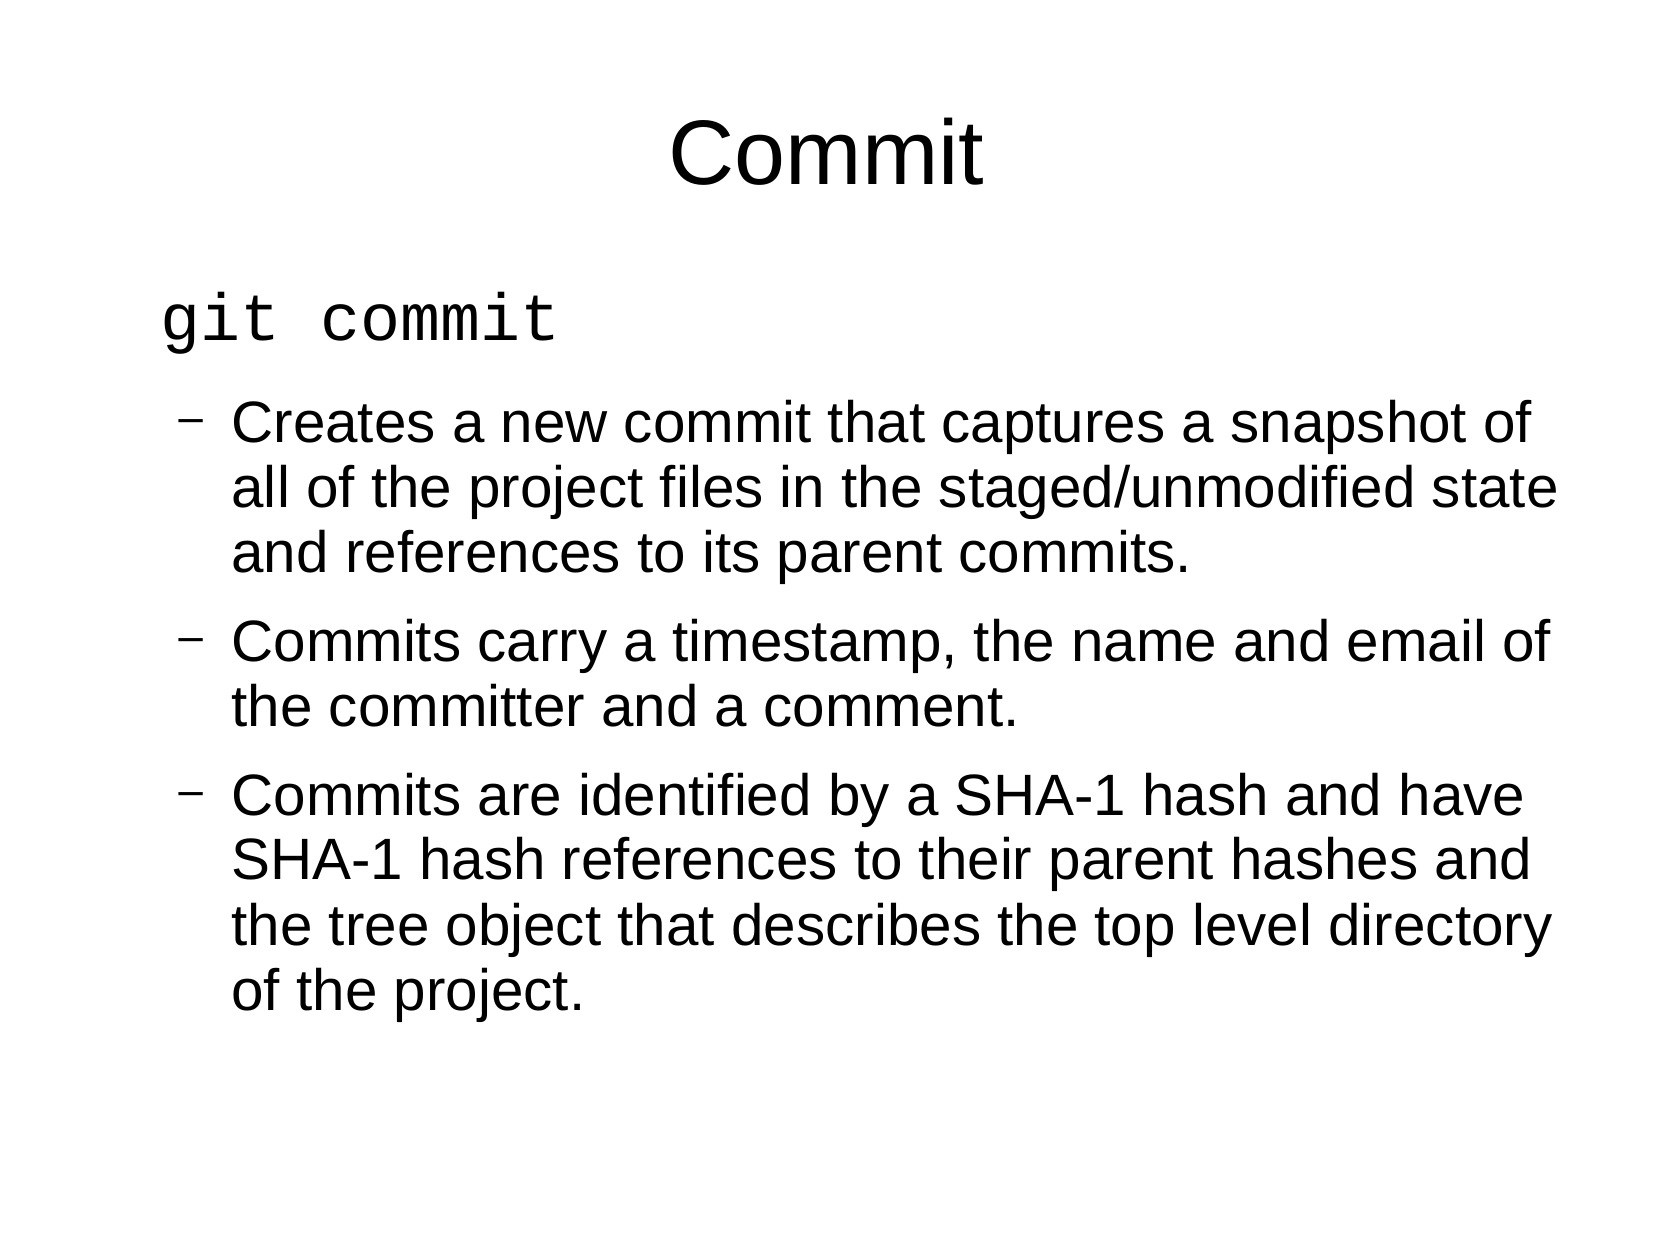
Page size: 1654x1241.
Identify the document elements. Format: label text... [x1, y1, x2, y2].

title Commit [82, 49, 1571, 257]
list git commit Creates a new commit that captures a snapshot of all of the project files in the staged/unmodified state and references to its parent commits. Commits carry a timestamp, the name and email of the committer and a comment. Commits are identified by a SHA-1 hash and have SHA-1 hash references to their parent hashes and the tree object that describes the top level directory of the project. [90, 285, 1579, 1104]
